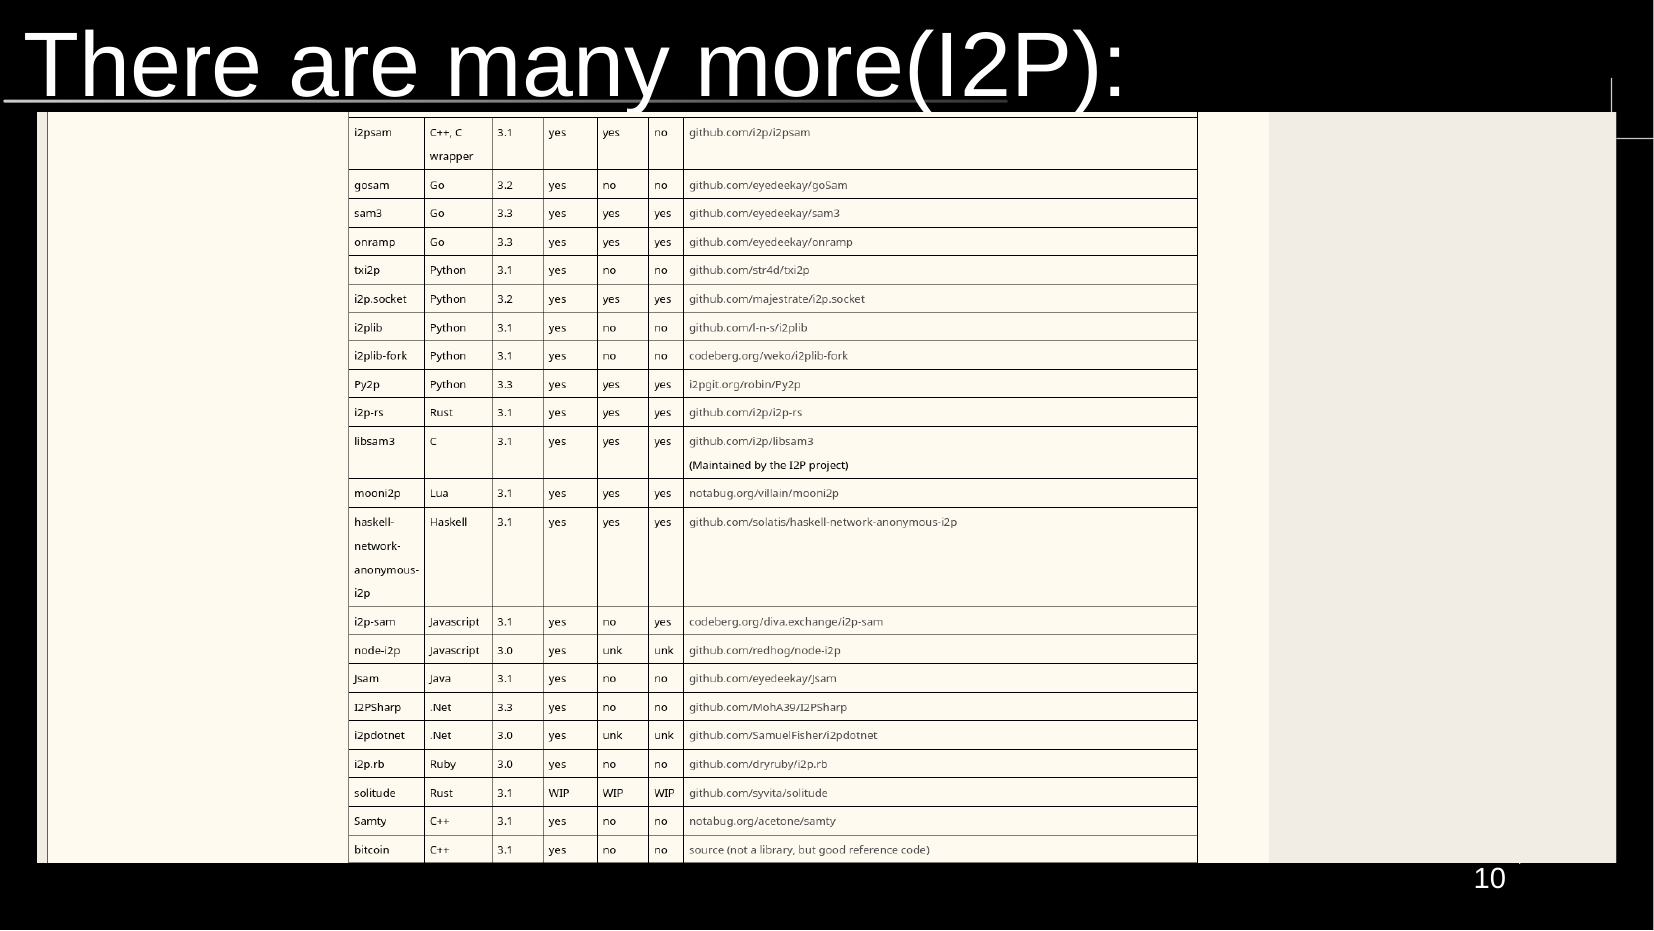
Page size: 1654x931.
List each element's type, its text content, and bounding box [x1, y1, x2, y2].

title There are many more(I2P): [23, 11, 1589, 119]
picture [37, 112, 1617, 863]
